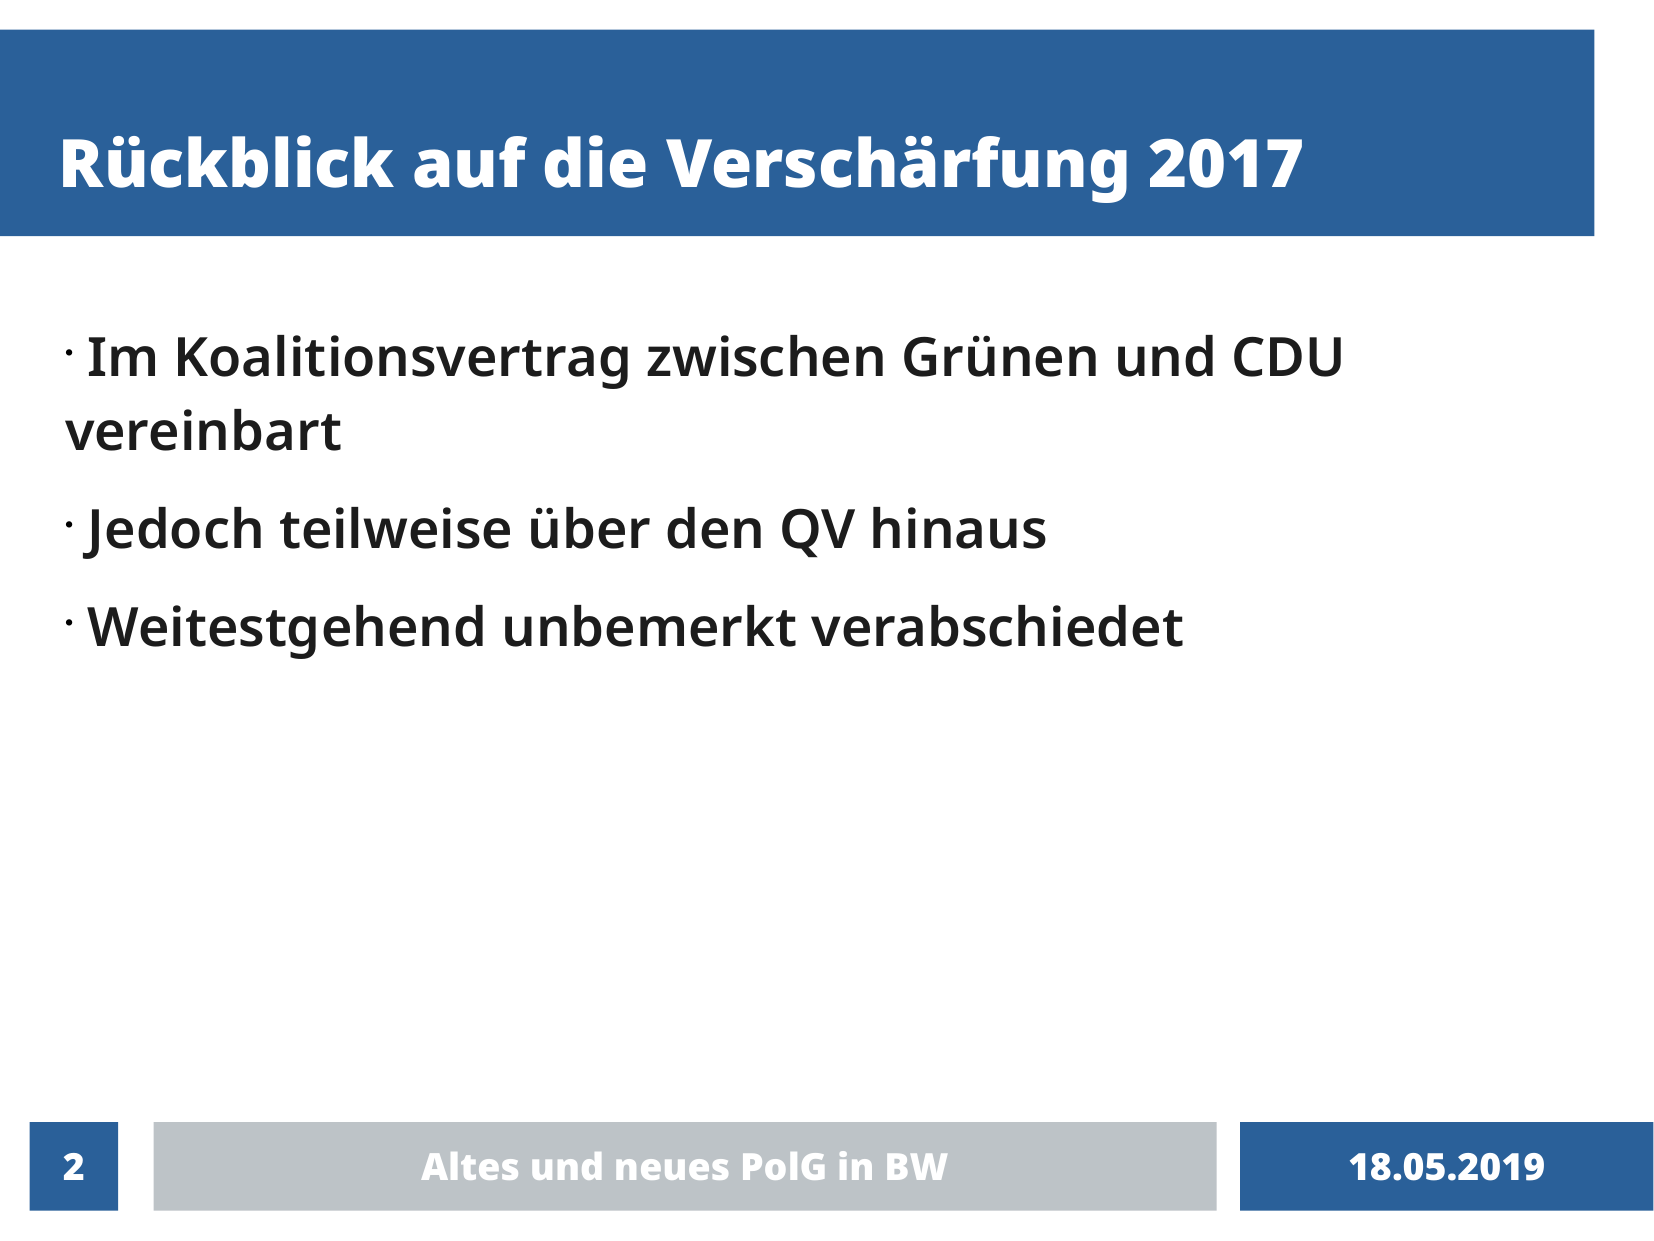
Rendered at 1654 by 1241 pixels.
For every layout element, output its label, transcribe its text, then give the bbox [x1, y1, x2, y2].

title Rückblick auf die Verschärfung 2017 [59, 59, 1595, 207]
list Im Koalitionsvertrag zwischen Grünen und CDU vereinbart Jedoch teilweise über den QV hinaus Weitestgehend unbemerkt verabschiedet [64, 318, 1571, 1087]
